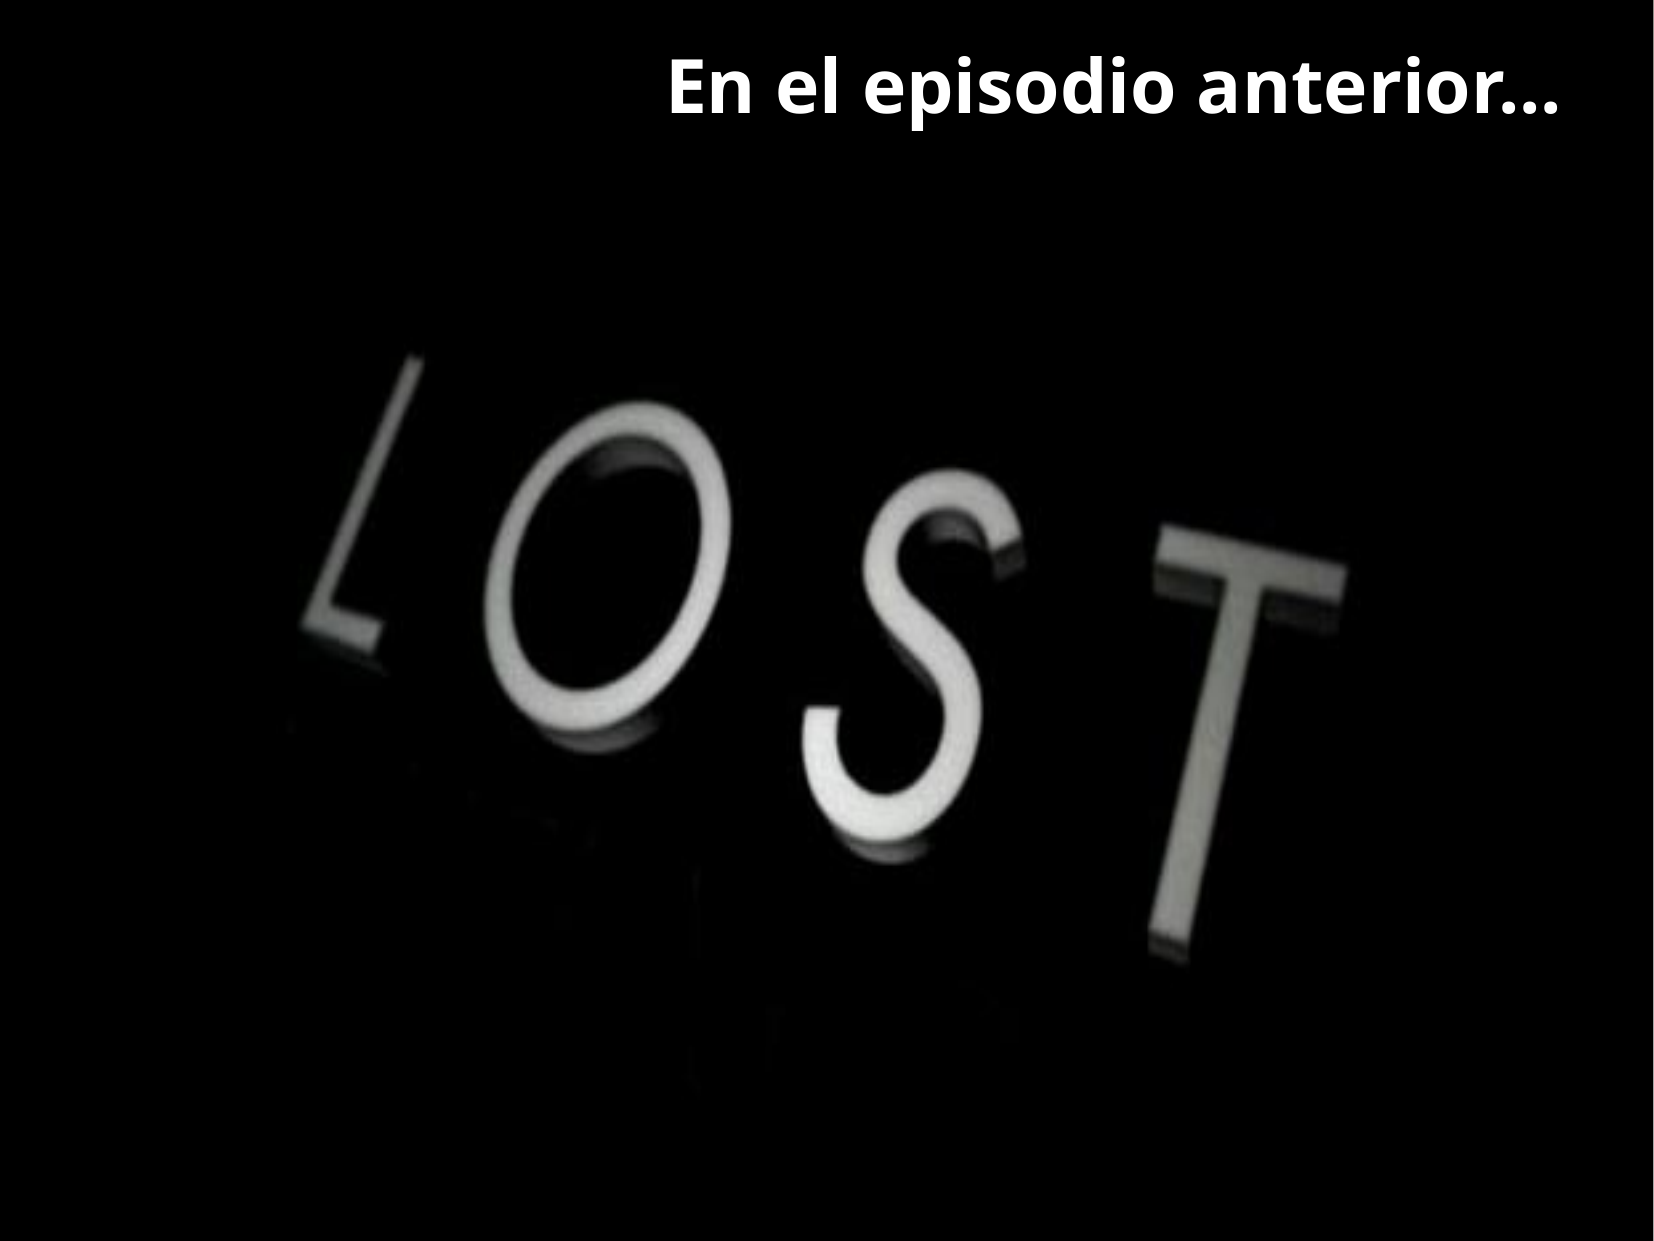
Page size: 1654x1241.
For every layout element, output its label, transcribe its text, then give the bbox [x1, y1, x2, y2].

title En el episodio anterior... [75, 0, 1564, 189]
picture [0, 0, 1654, 1241]
